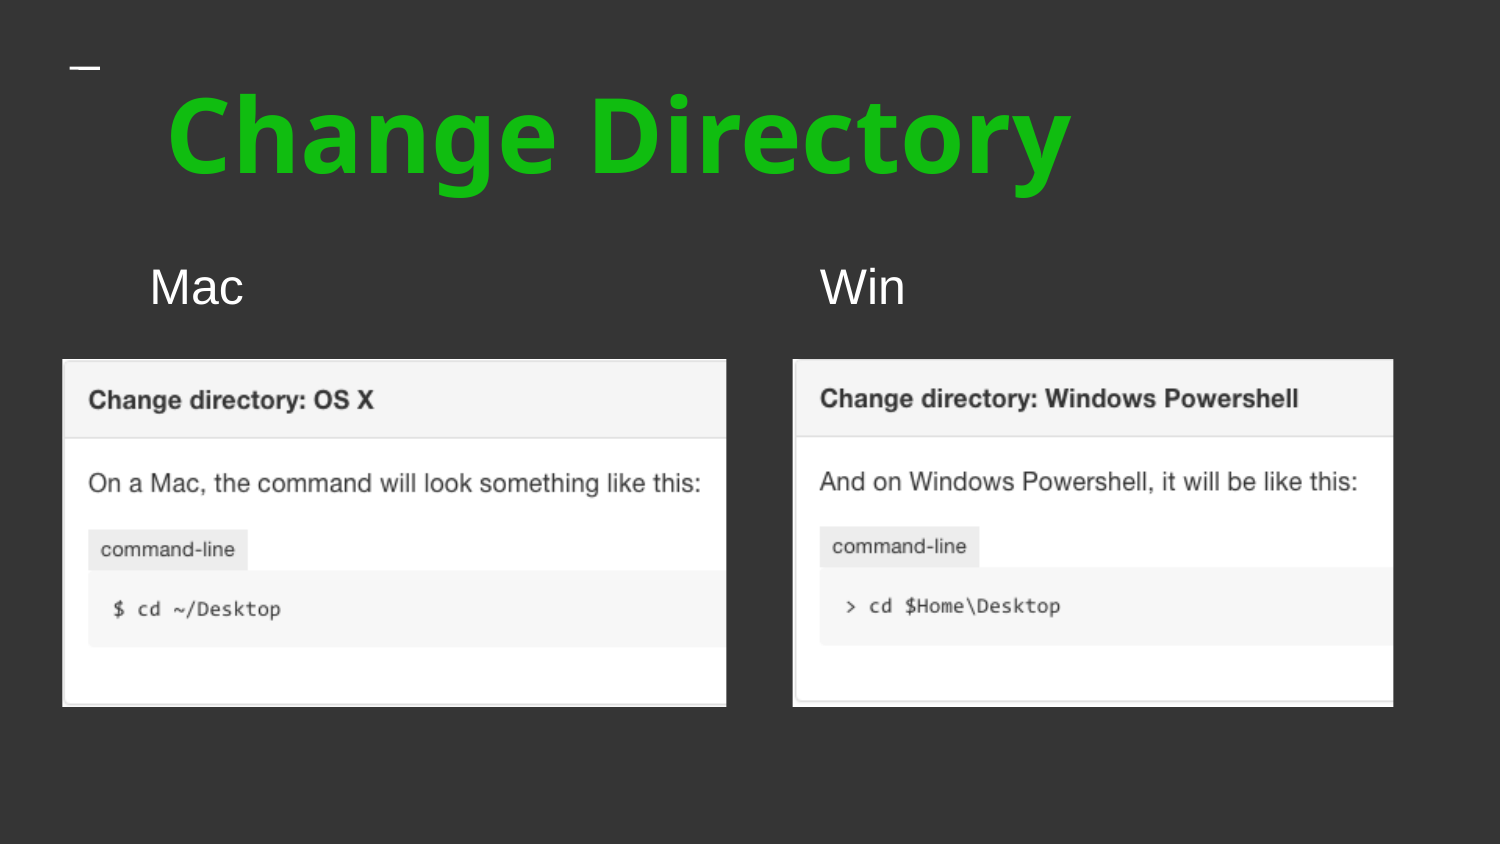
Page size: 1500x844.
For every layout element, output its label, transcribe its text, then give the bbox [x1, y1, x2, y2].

text_box Mac [134, 239, 367, 335]
picture [792, 359, 1394, 707]
title Change Directory [150, 54, 1300, 227]
text_box Win [804, 239, 1037, 335]
picture [62, 359, 727, 707]
